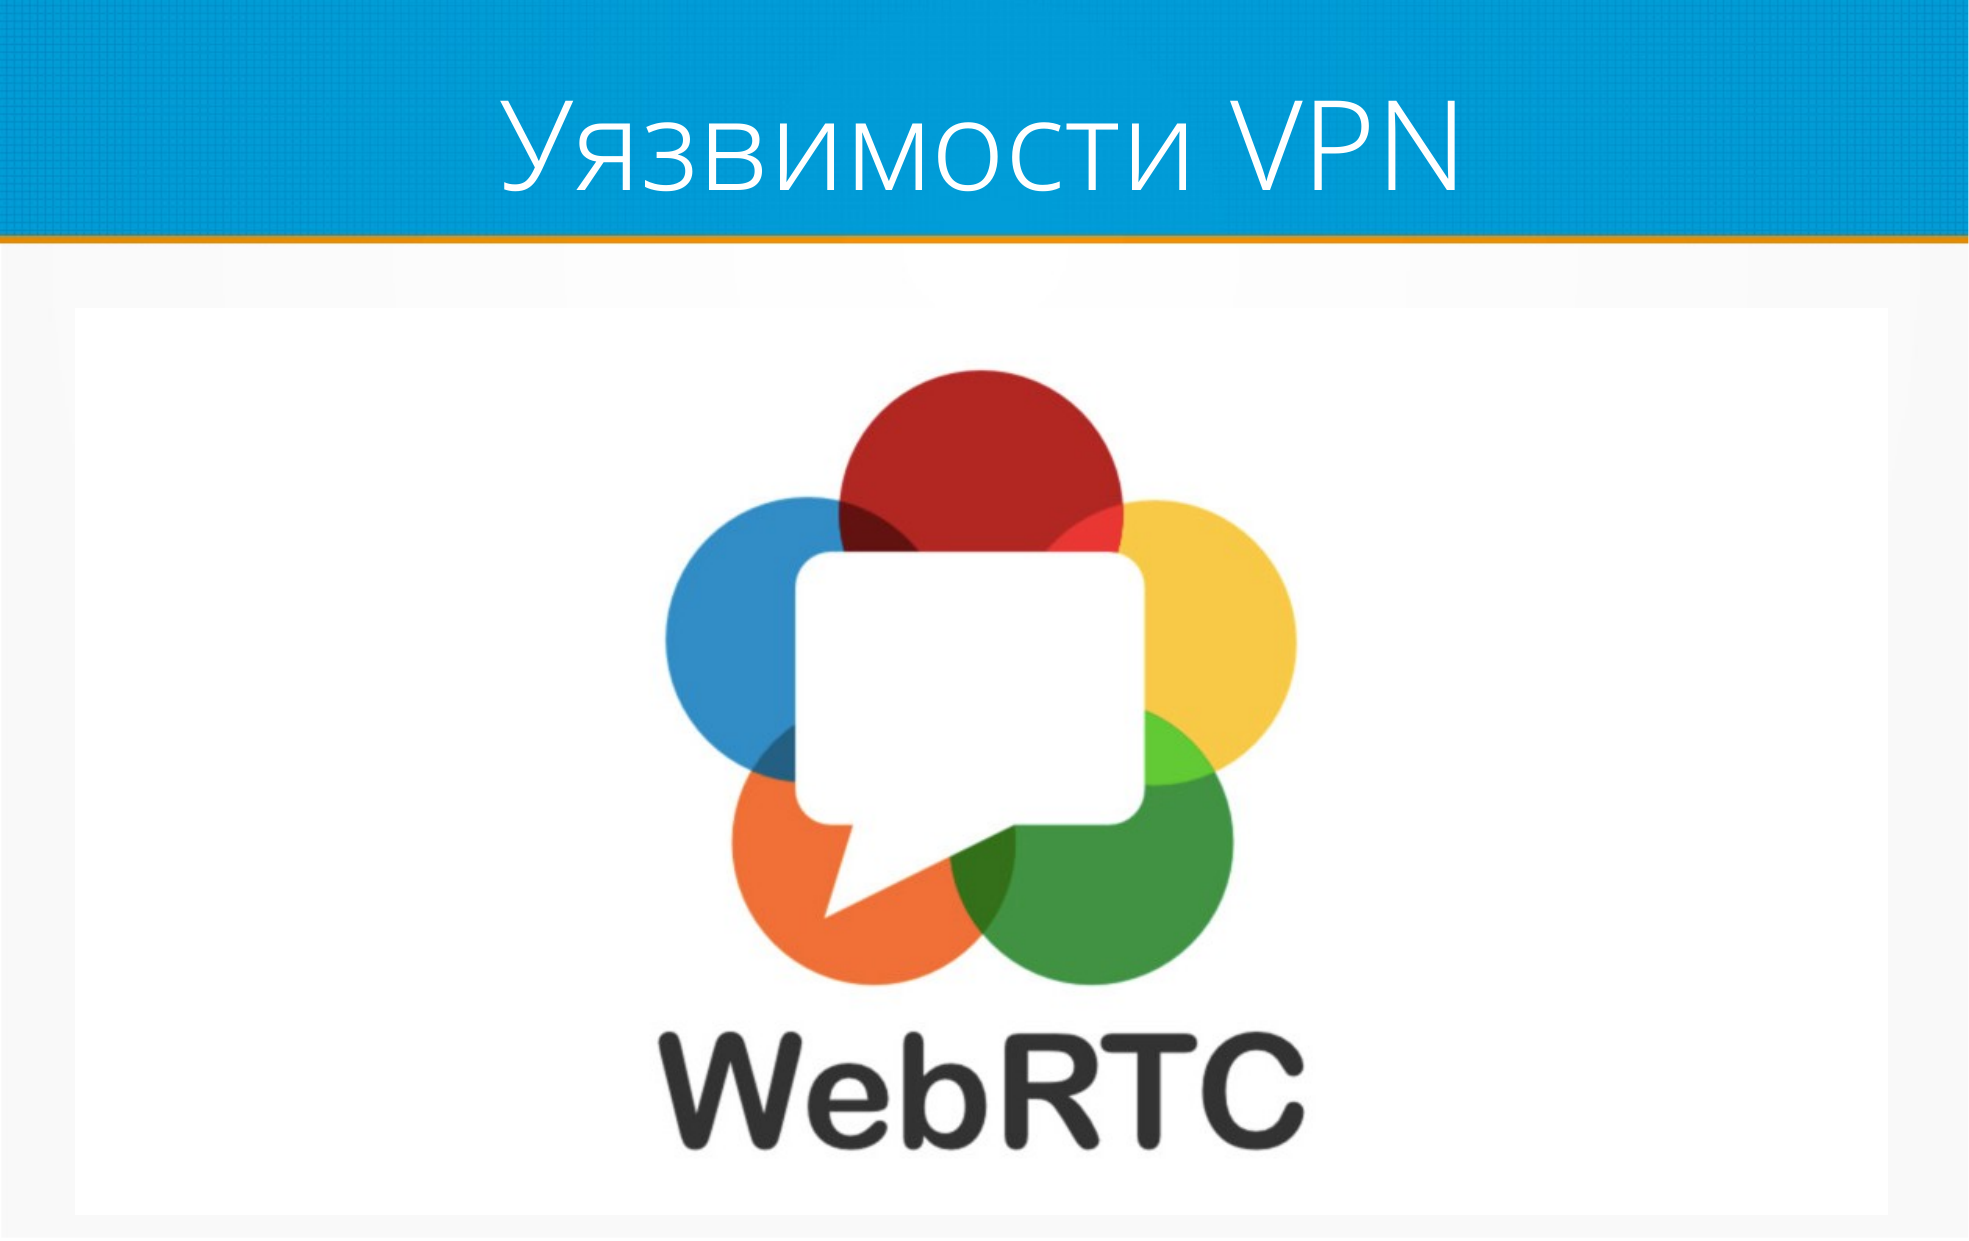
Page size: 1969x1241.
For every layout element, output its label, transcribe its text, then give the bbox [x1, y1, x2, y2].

title Уязвимости VPN [98, 19, 1870, 227]
picture [0, 233, 1969, 1241]
